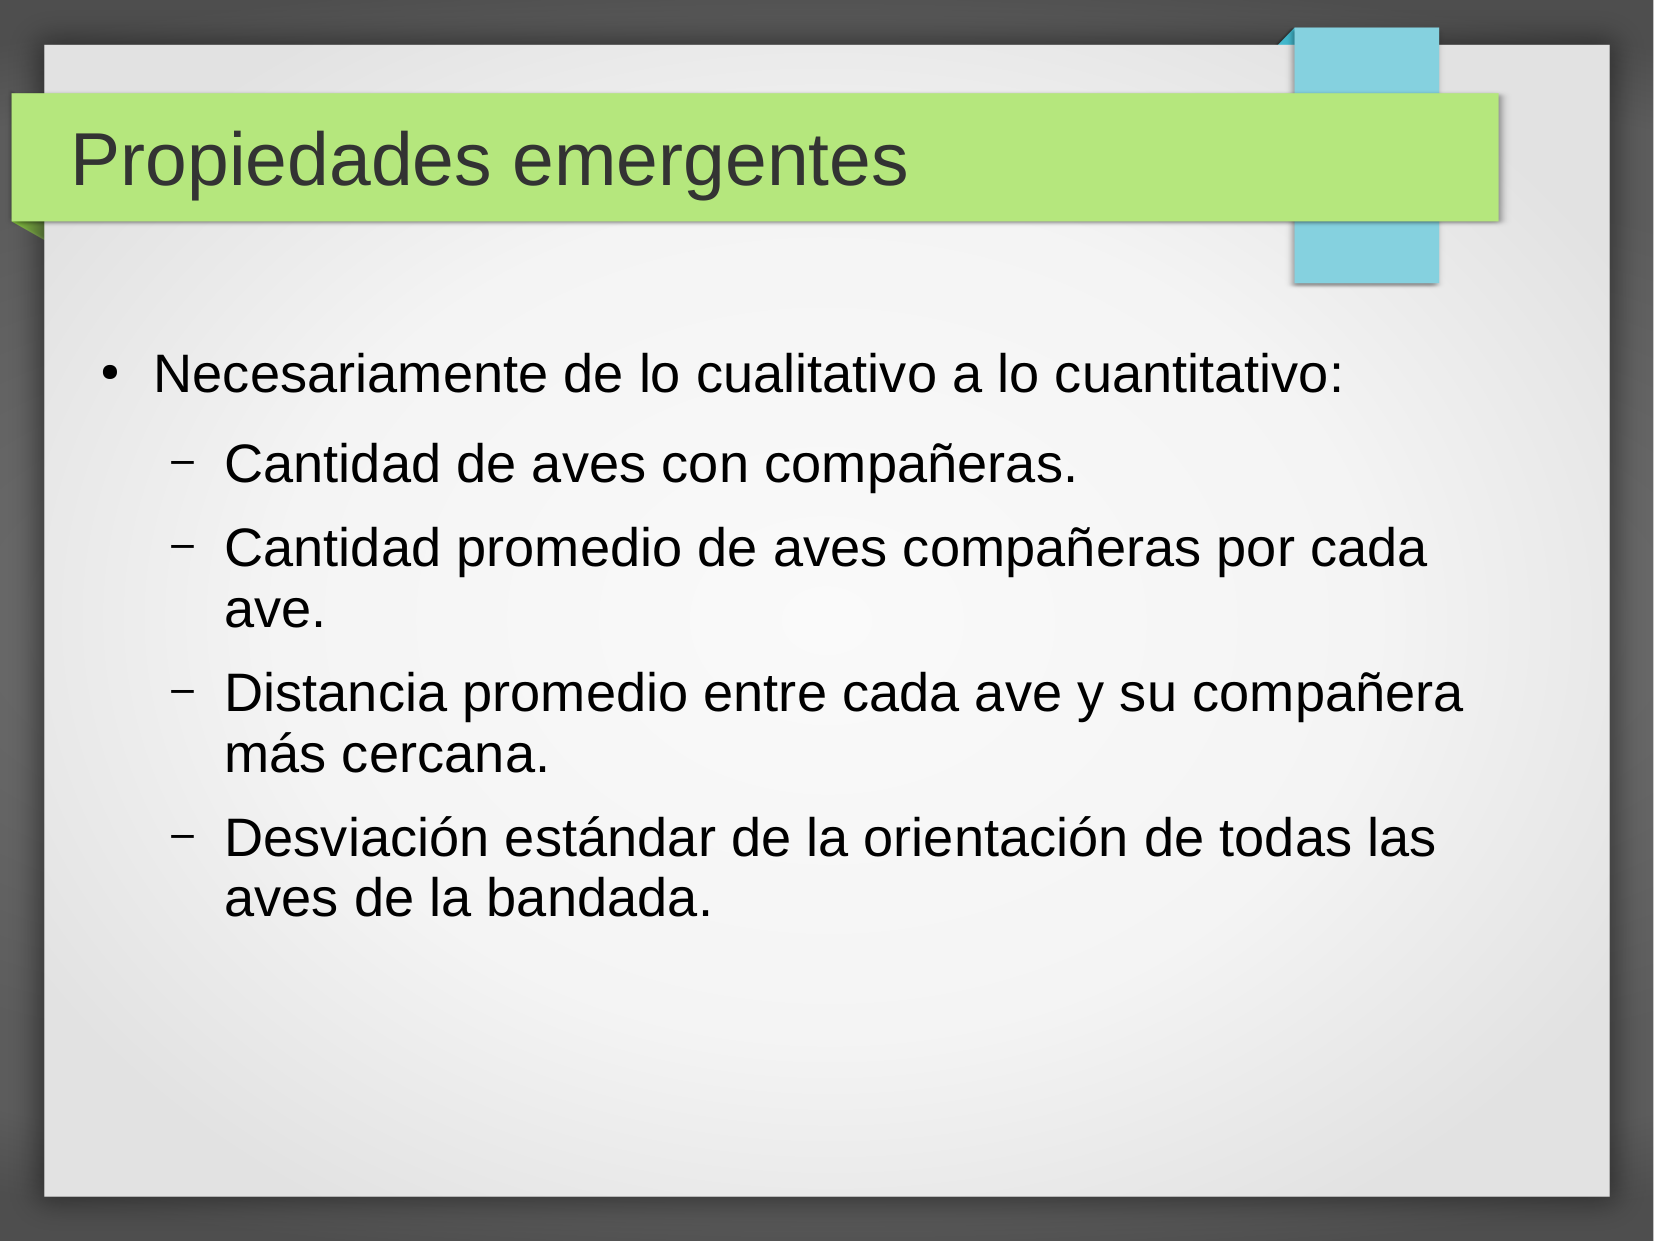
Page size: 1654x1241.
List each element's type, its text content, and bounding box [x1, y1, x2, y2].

picture [0, 0, 1654, 1241]
title Propiedades emergentes [70, 106, 1229, 213]
list Necesariamente de lo cualitativo a lo cuantitativo: Cantidad de aves con compañeras. Cantidad promedio de aves compañeras por cada ave. Distancia promedio entre cada ave y su compañera más cercana. Desviación estándar de la orientación de todas las aves de la bandada. [82, 343, 1538, 1063]
